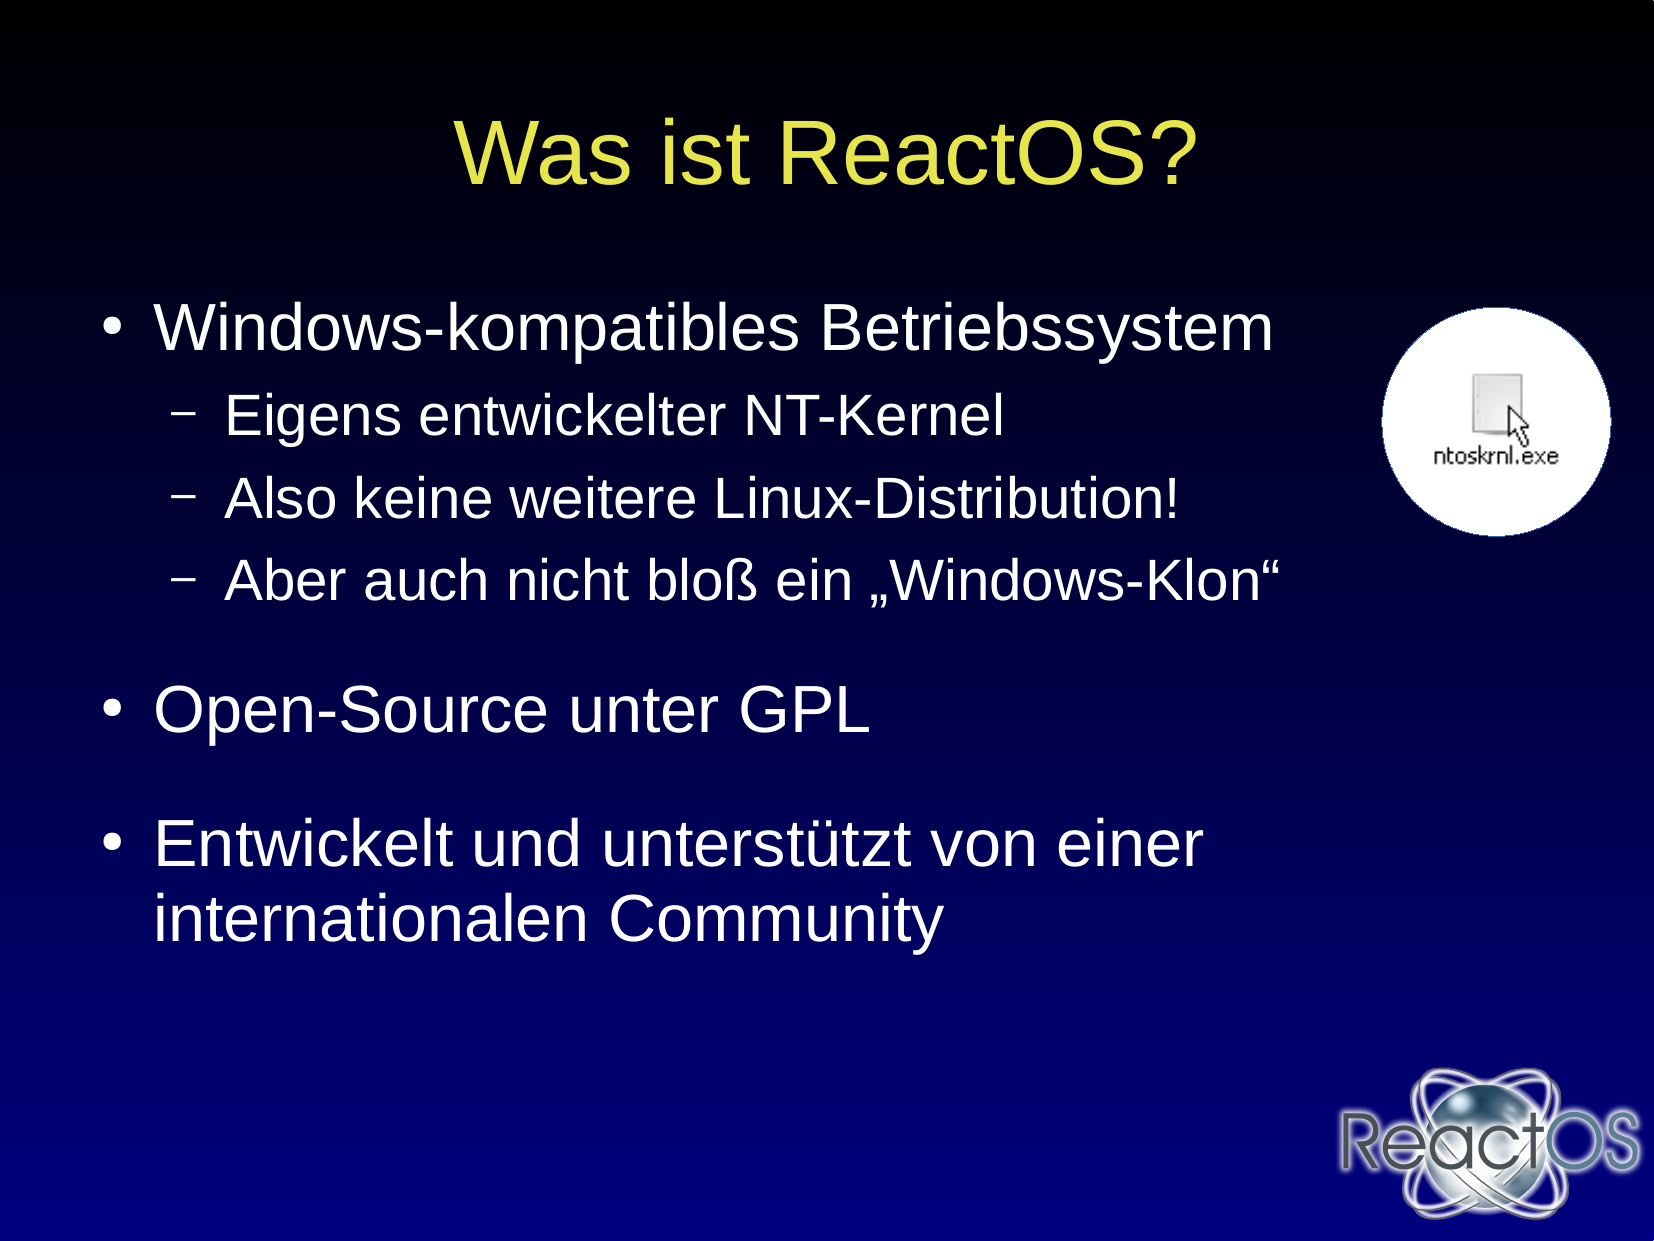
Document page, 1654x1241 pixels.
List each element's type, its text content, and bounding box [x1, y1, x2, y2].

picture [1429, 366, 1569, 475]
title Was ist ReactOS? [82, 49, 1571, 257]
list Windows-kompatibles Betriebssystem Eigens entwickelter NT-Kernel Also keine weitere Linux-Distribution! Aber auch nicht bloß ein „Windows-Klon“ Open-Source unter GPL Entwickelt und unterstützt von einer internationalen Community [82, 290, 1571, 1010]
text_box [1571, 334, 1612, 509]
picture [1328, 1055, 1654, 1235]
